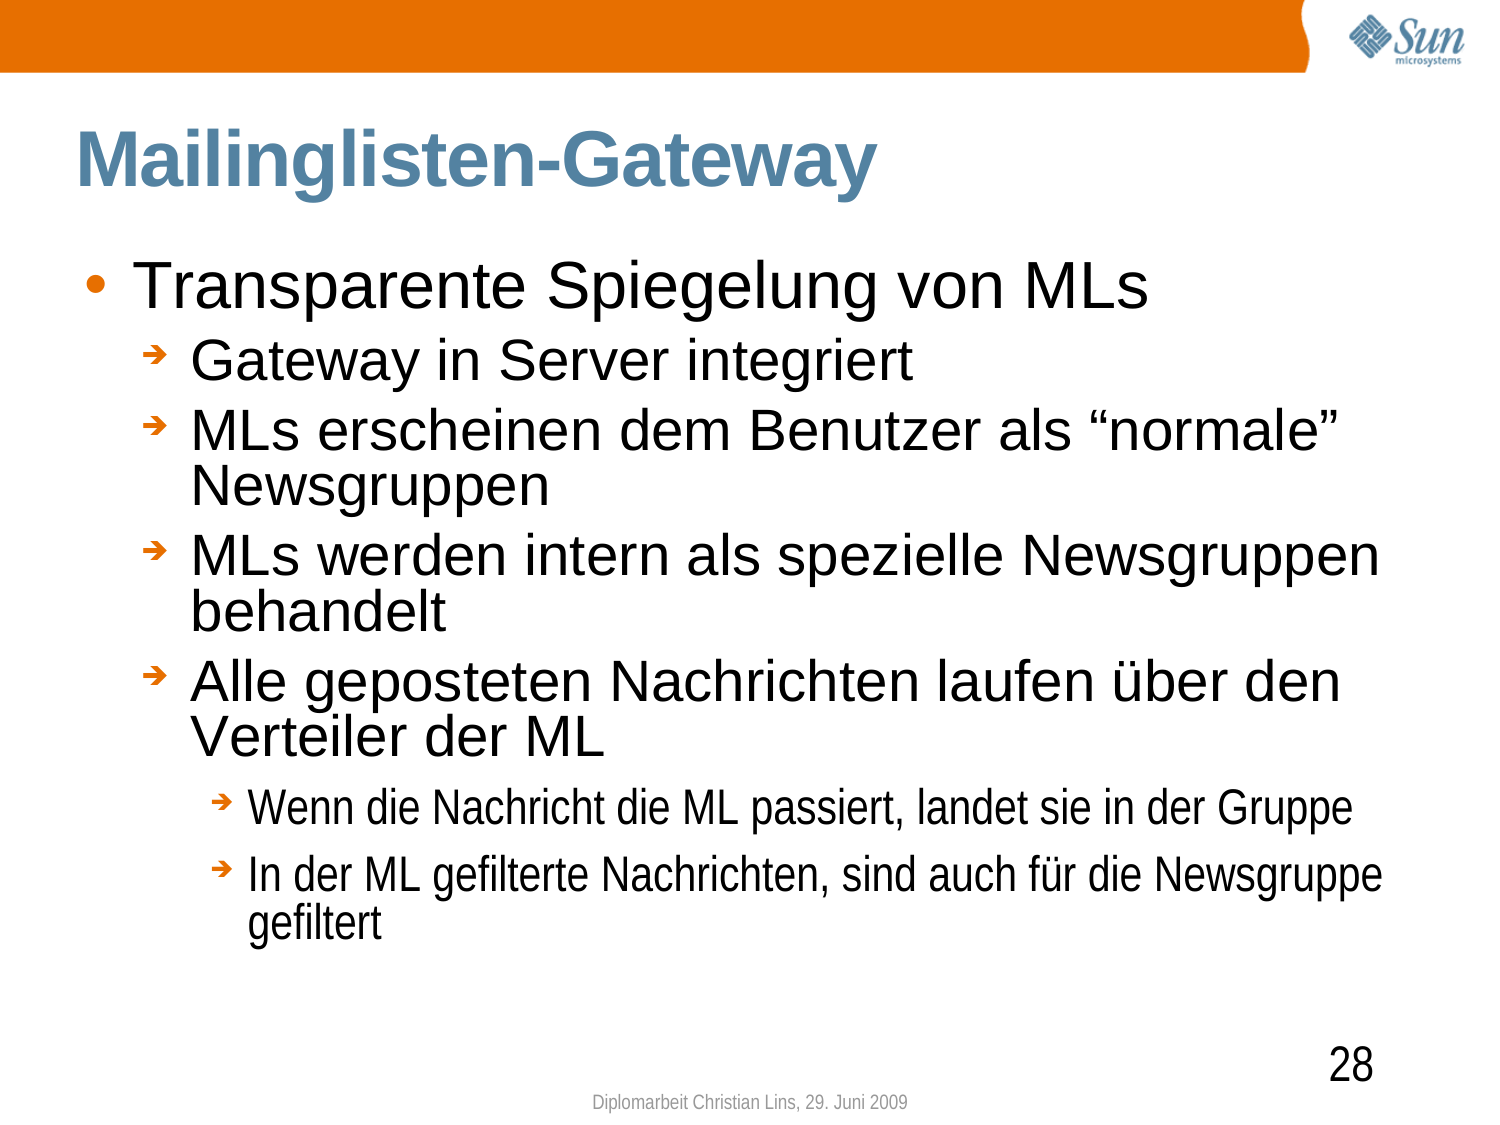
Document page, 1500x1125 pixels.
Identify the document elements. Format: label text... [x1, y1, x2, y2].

list Transparente Spiegelung von MLs Gateway in Server integriert MLs erscheinen dem Benutzer als “normale” Newsgruppen MLs werden intern als spezielle Newsgruppen behandelt Alle geposteten Nachrichten laufen über den Verteiler der ML Wenn die Nachricht die ML passiert, landet sie in der Gruppe In der ML gefilterte Nachrichten, sind auch für die Newsgruppe gefiltert [64, 257, 1402, 1013]
picture [0, 0, 1500, 75]
title Mailinglisten-Gateway [75, 122, 1438, 228]
